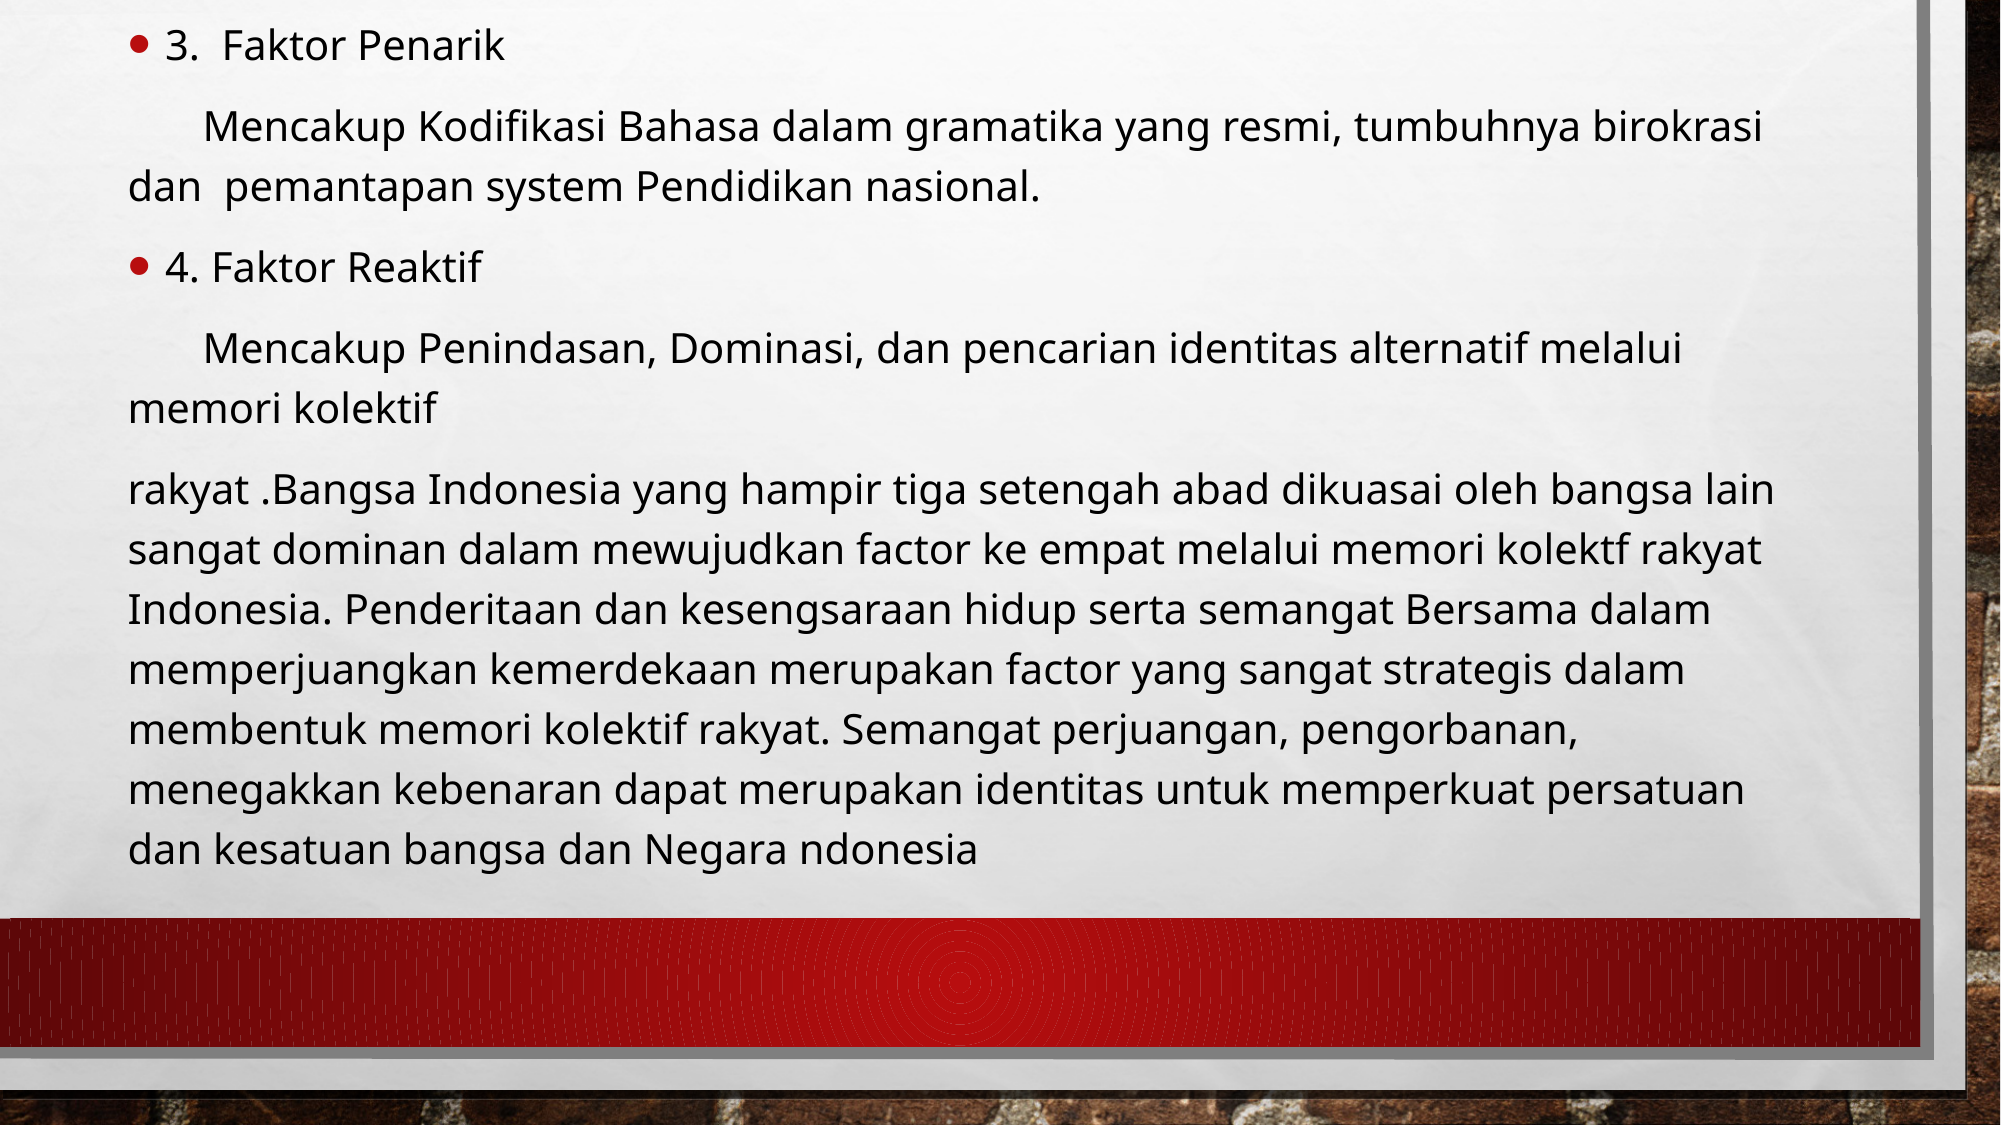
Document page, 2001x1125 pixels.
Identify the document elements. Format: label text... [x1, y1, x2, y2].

list 3. Faktor Penarik Mencakup Kodifikasi Bahasa dalam gramatika yang resmi, tumbuhnya birokrasi dan pemantapan system Pendidikan nasional. 4. Faktor Reaktif Mencakup Penindasan, Dominasi, dan pencarian identitas alternatif melalui memori kolektif rakyat .Bangsa Indonesia yang hampir tiga setengah abad dikuasai oleh bangsa lain sangat dominan dalam mewujudkan factor ke empat melalui memori kolektf rakyat Indonesia. Penderitaan dan kesengsaraan hidup serta semangat Bersama dalam memperjuangkan kemerdekaan merupakan factor yang sangat strategis dalam membentuk memori kolektif rakyat. Semangat perjuangan, pengorbanan, menegakkan kebenaran dapat merupakan identitas untuk memperkuat persatuan dan kesatuan bangsa dan Negara ndonesia [112, 0, 1828, 882]
